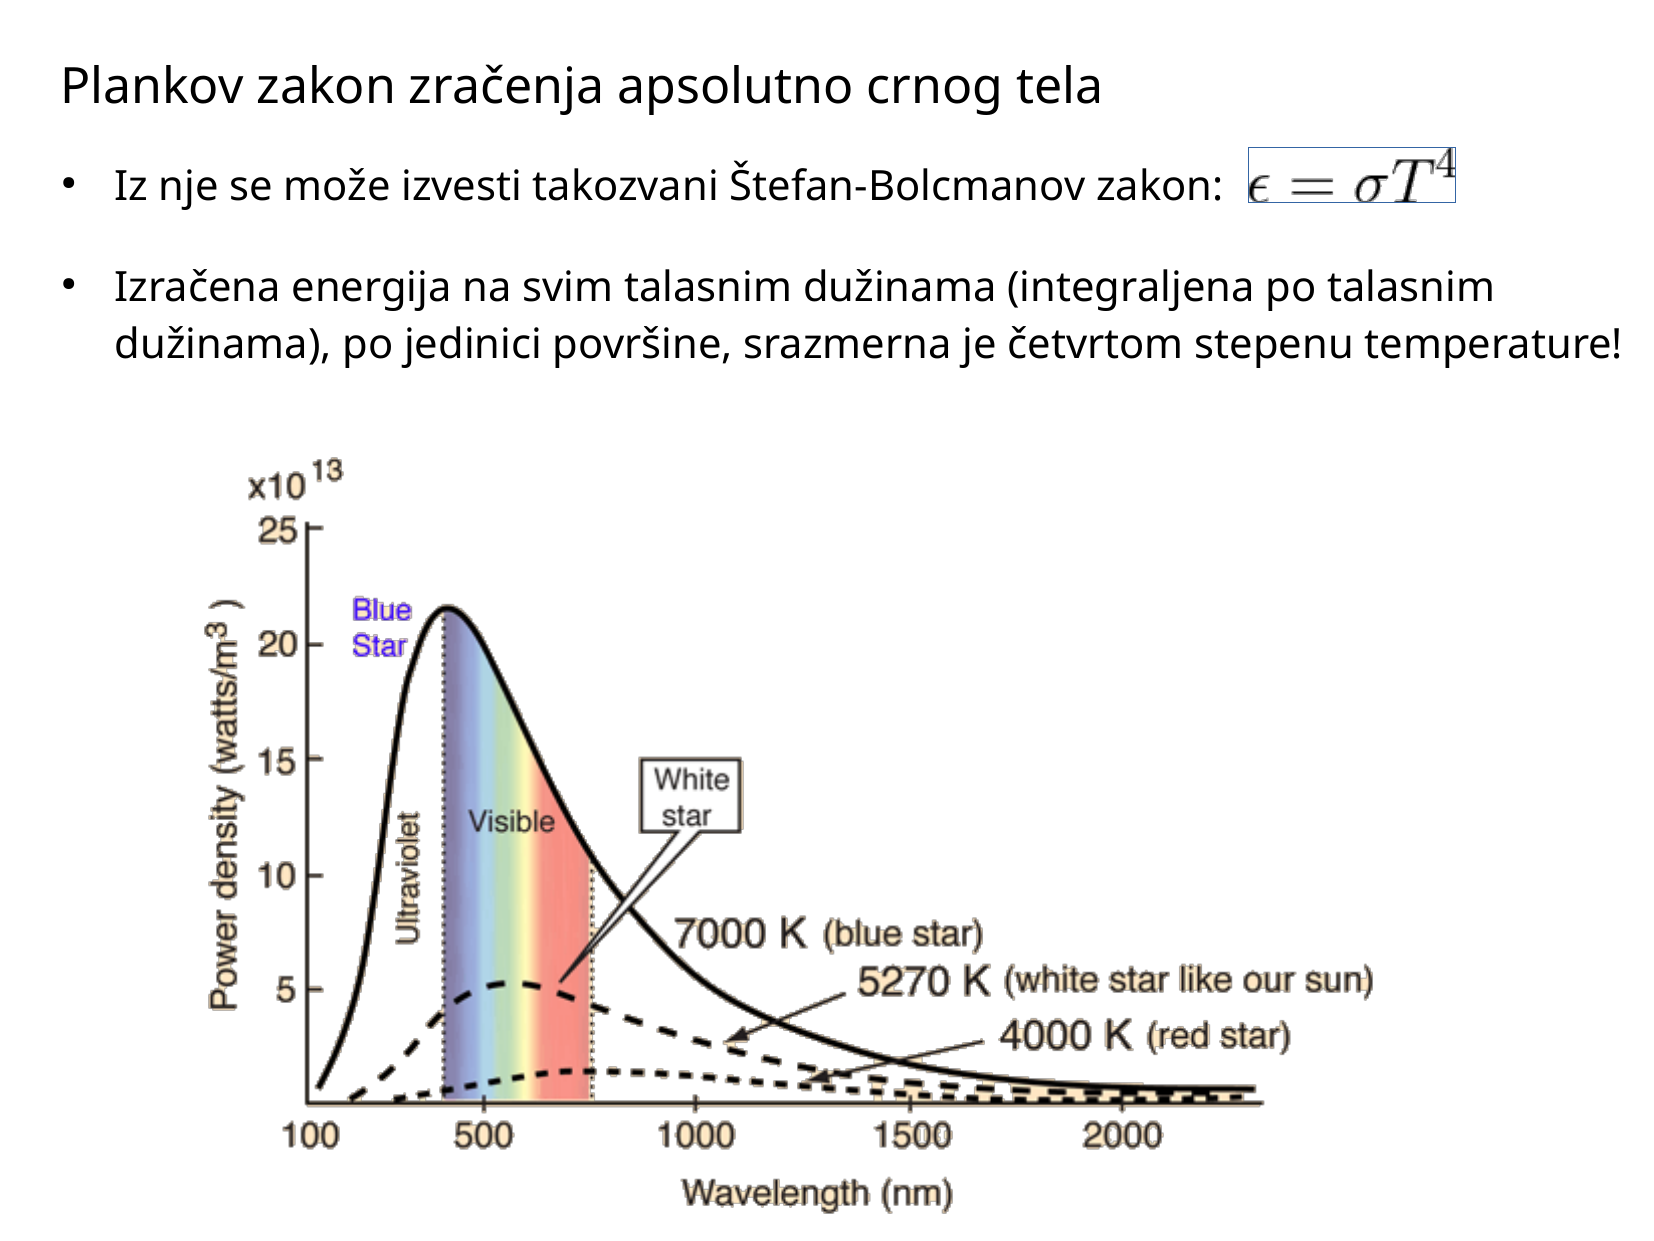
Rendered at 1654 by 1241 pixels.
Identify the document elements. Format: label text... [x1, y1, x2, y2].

title Plankov zakon zračenja apsolutno crnog tela [59, 17, 1648, 150]
picture [1248, 147, 1456, 203]
picture [179, 438, 1389, 1233]
list Iz nje se može izvesti takozvani Štefan-Bolcmanov zakon: Izračena energija na svim talasnim dužinama (integraljena po talasnim dužinama), po jedinici površine, srazmerna je četvrtom stepenu temperature! [43, 155, 1634, 1129]
